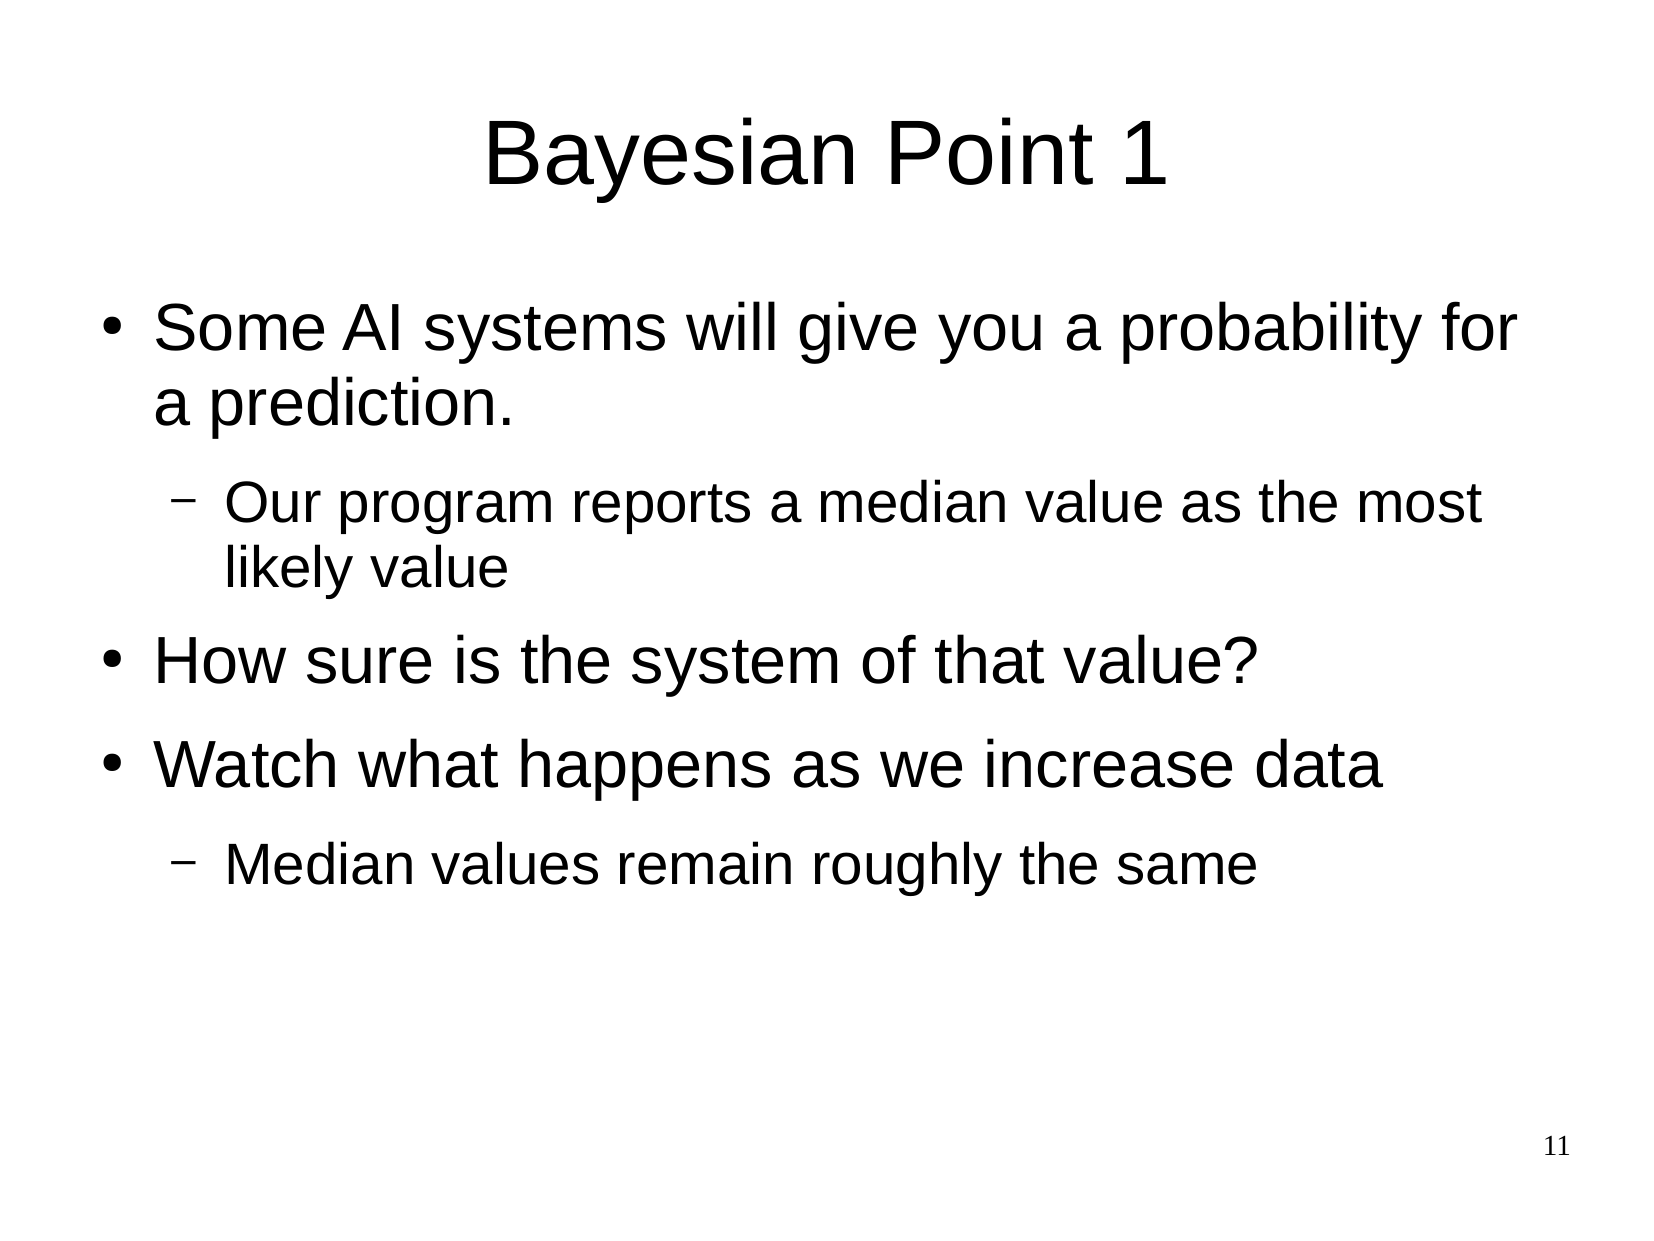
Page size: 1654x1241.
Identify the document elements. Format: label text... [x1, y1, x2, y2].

title Bayesian Point 1 [82, 49, 1571, 257]
list Some AI systems will give you a probability for a prediction. Our program reports a median value as the most likely value How sure is the system of that value? Watch what happens as we increase data Median values remain roughly the same [82, 290, 1571, 1109]
